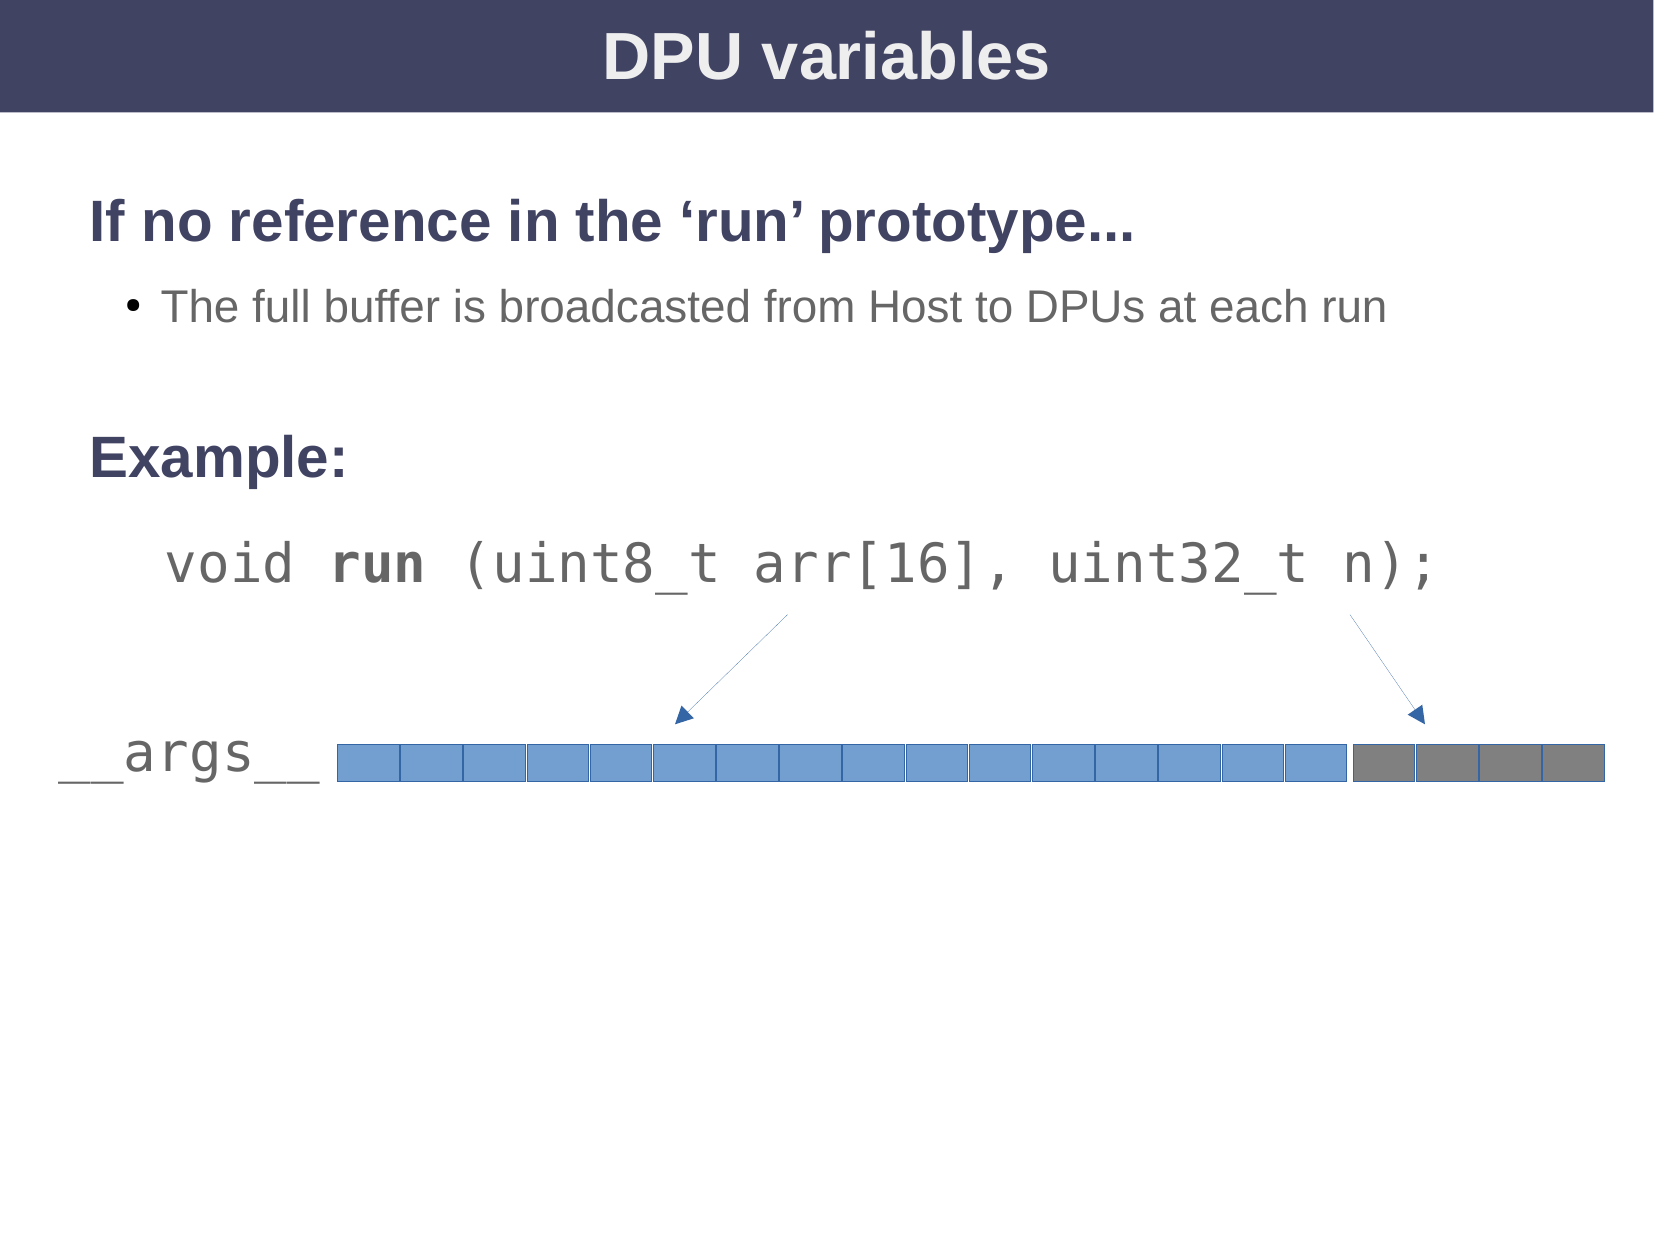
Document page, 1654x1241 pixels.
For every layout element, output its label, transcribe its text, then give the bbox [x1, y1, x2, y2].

text_box DPU variables [0, 0, 1654, 113]
text_box [590, 744, 652, 782]
text_box [1032, 744, 1221, 782]
text_box [527, 744, 589, 782]
text_box [969, 744, 1031, 782]
text_box [350, 744, 526, 782]
text_box [1353, 744, 1415, 782]
text_box [1416, 744, 1605, 782]
text_box [906, 744, 968, 782]
text_box If no reference in the ‘run’ prototype... The full buffer is broadcasted from Host to DPUs at each run Example: [75, 181, 1619, 651]
text_box void run (uint8_t arr[16], uint32_t n); [150, 525, 1538, 603]
text_box [1222, 744, 1284, 782]
text_box [1285, 744, 1347, 782]
text_box __args__ [43, 713, 350, 792]
text_box [653, 744, 905, 782]
